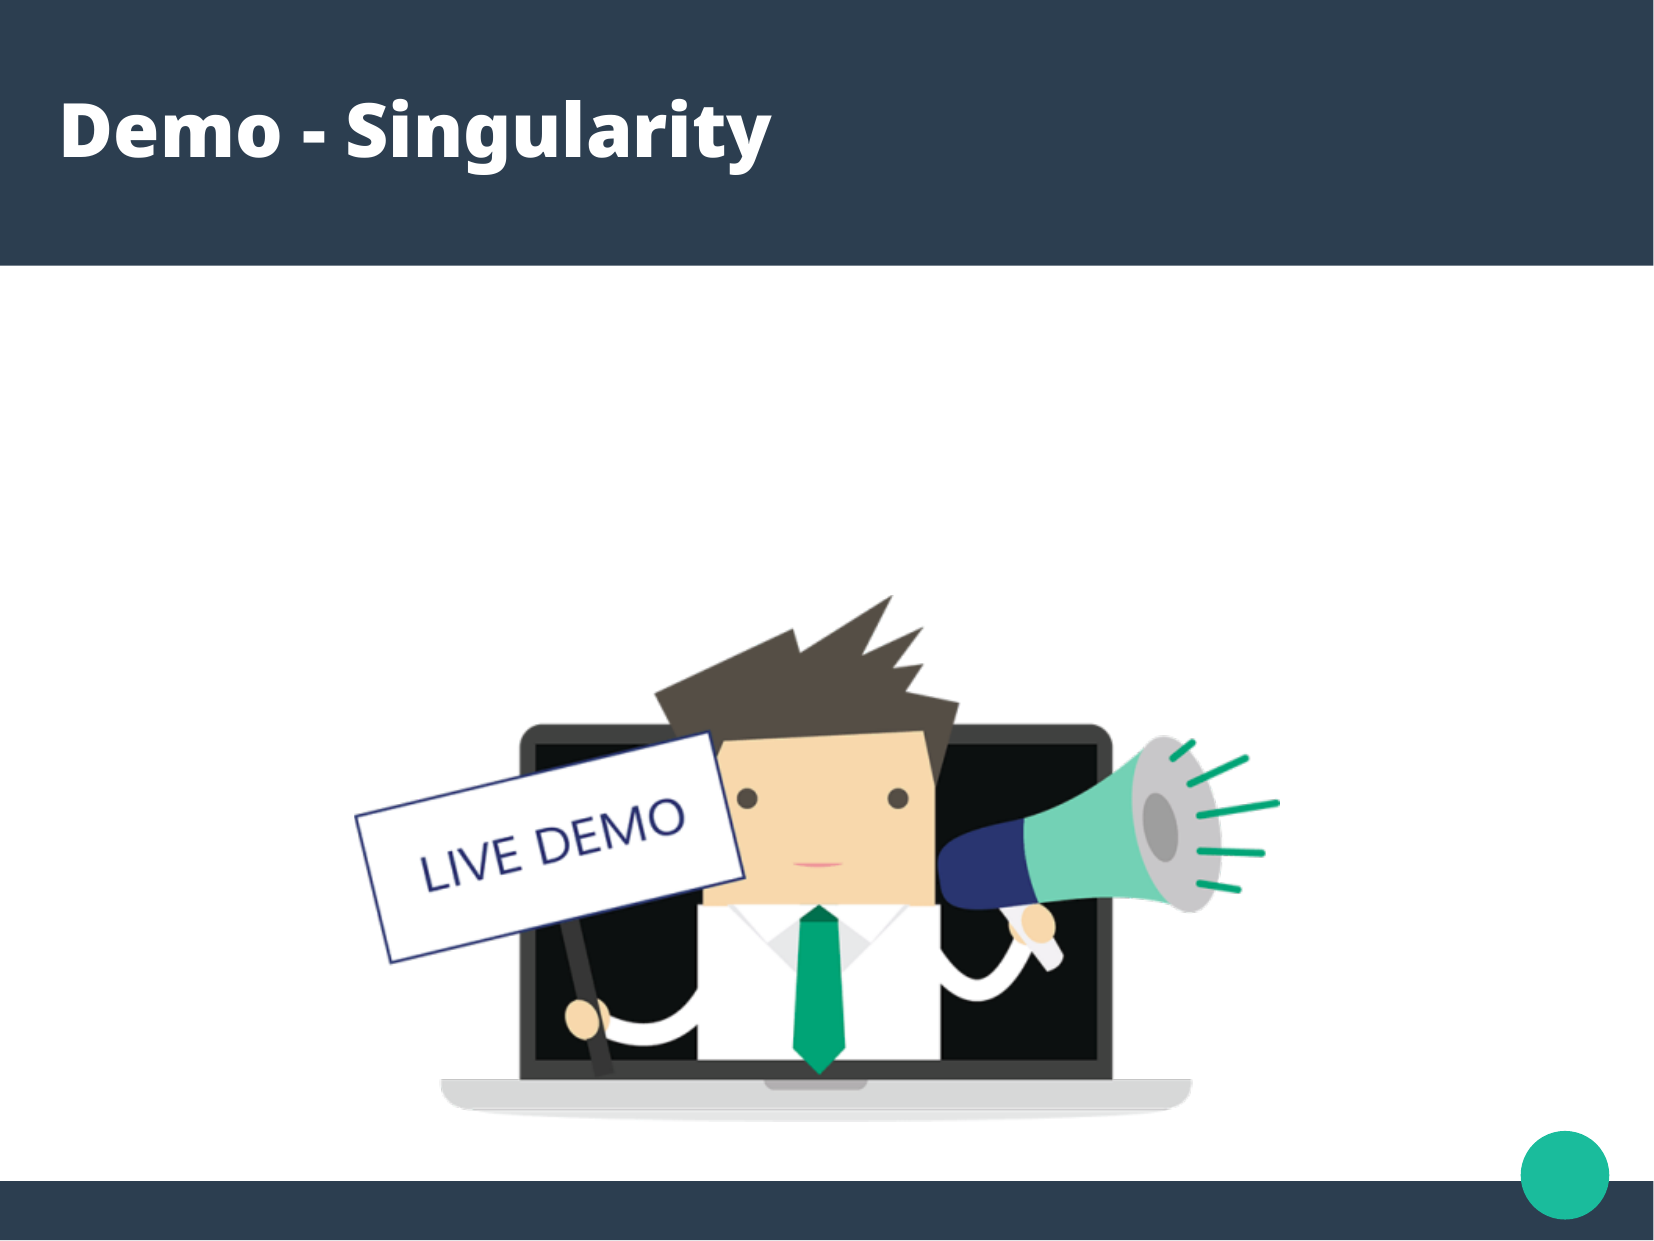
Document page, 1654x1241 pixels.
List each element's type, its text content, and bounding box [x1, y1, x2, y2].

picture [354, 595, 1280, 1123]
title Demo - Singularity [59, 49, 1595, 207]
